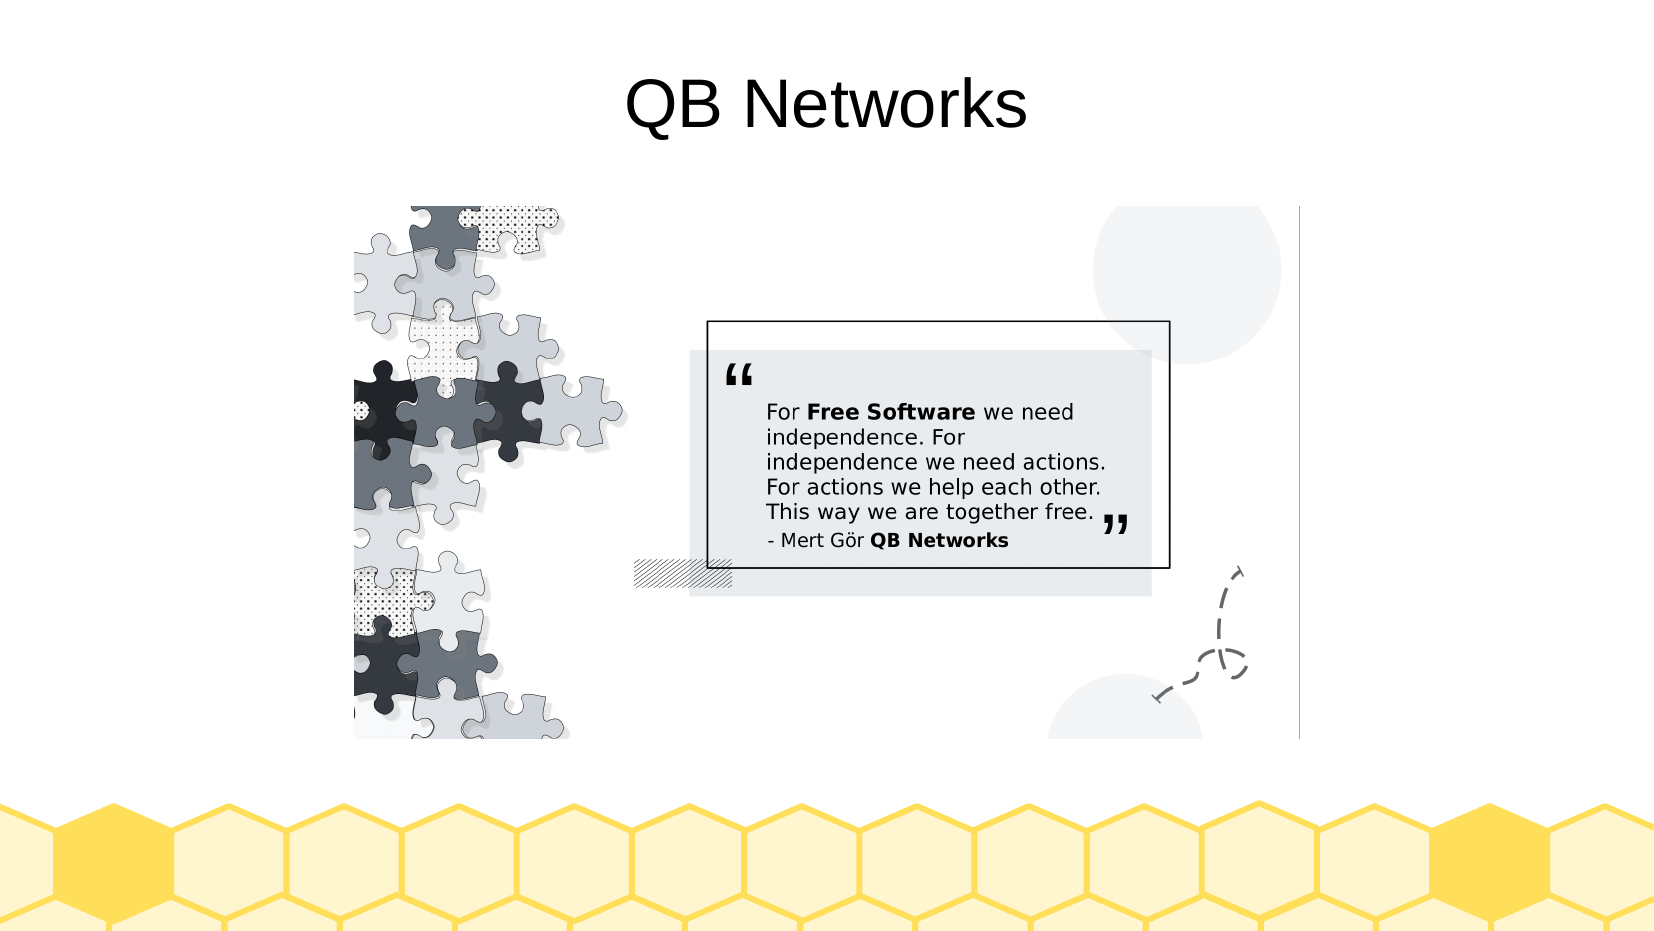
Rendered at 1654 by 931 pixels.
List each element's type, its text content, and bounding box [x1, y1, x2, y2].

picture [354, 206, 1300, 739]
title QB Networks [88, 29, 1565, 178]
